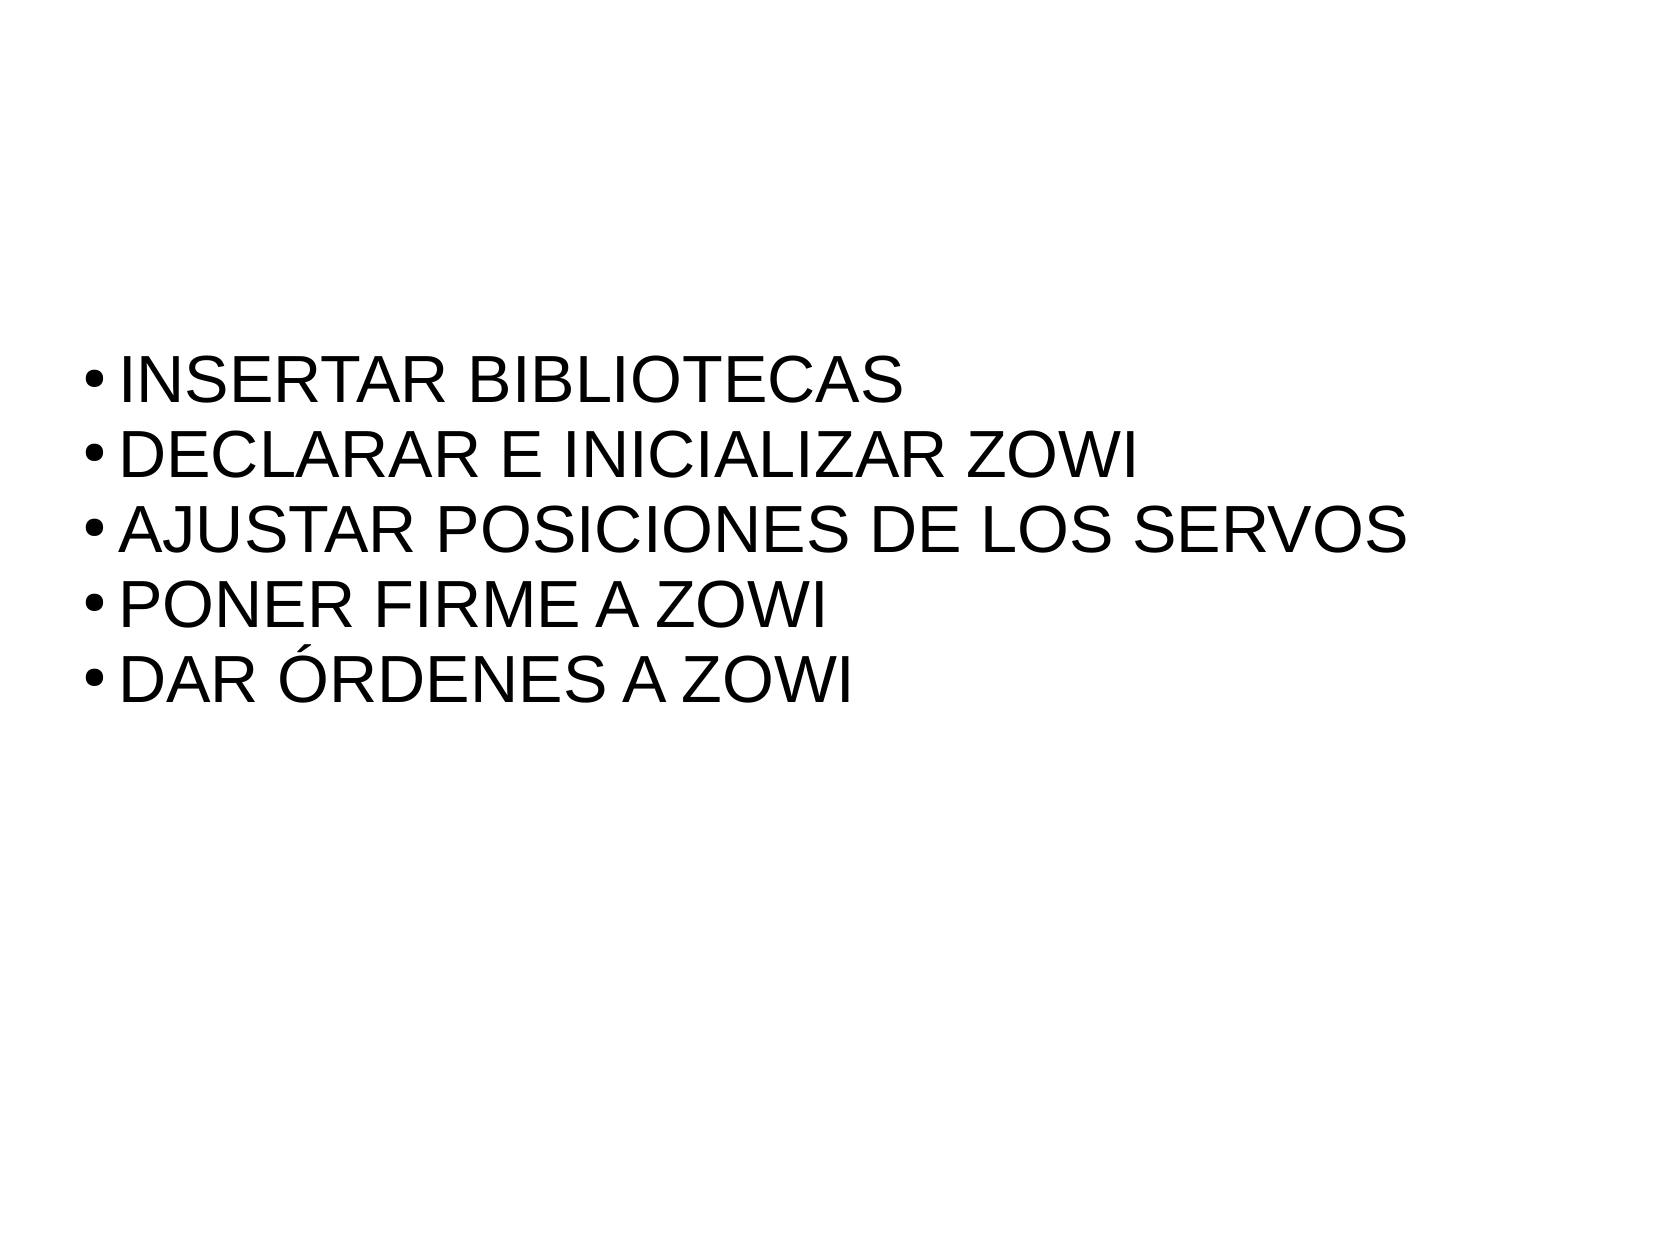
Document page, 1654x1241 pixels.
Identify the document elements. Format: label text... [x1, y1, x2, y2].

subtitle INSERTAR BIBLIOTECAS DECLARAR E INICIALIZAR ZOWI AJUSTAR POSICIONES DE LOS SERVOS PONER FIRME A ZOWI DAR ÓRDENES A ZOWI [82, 49, 1571, 1010]
